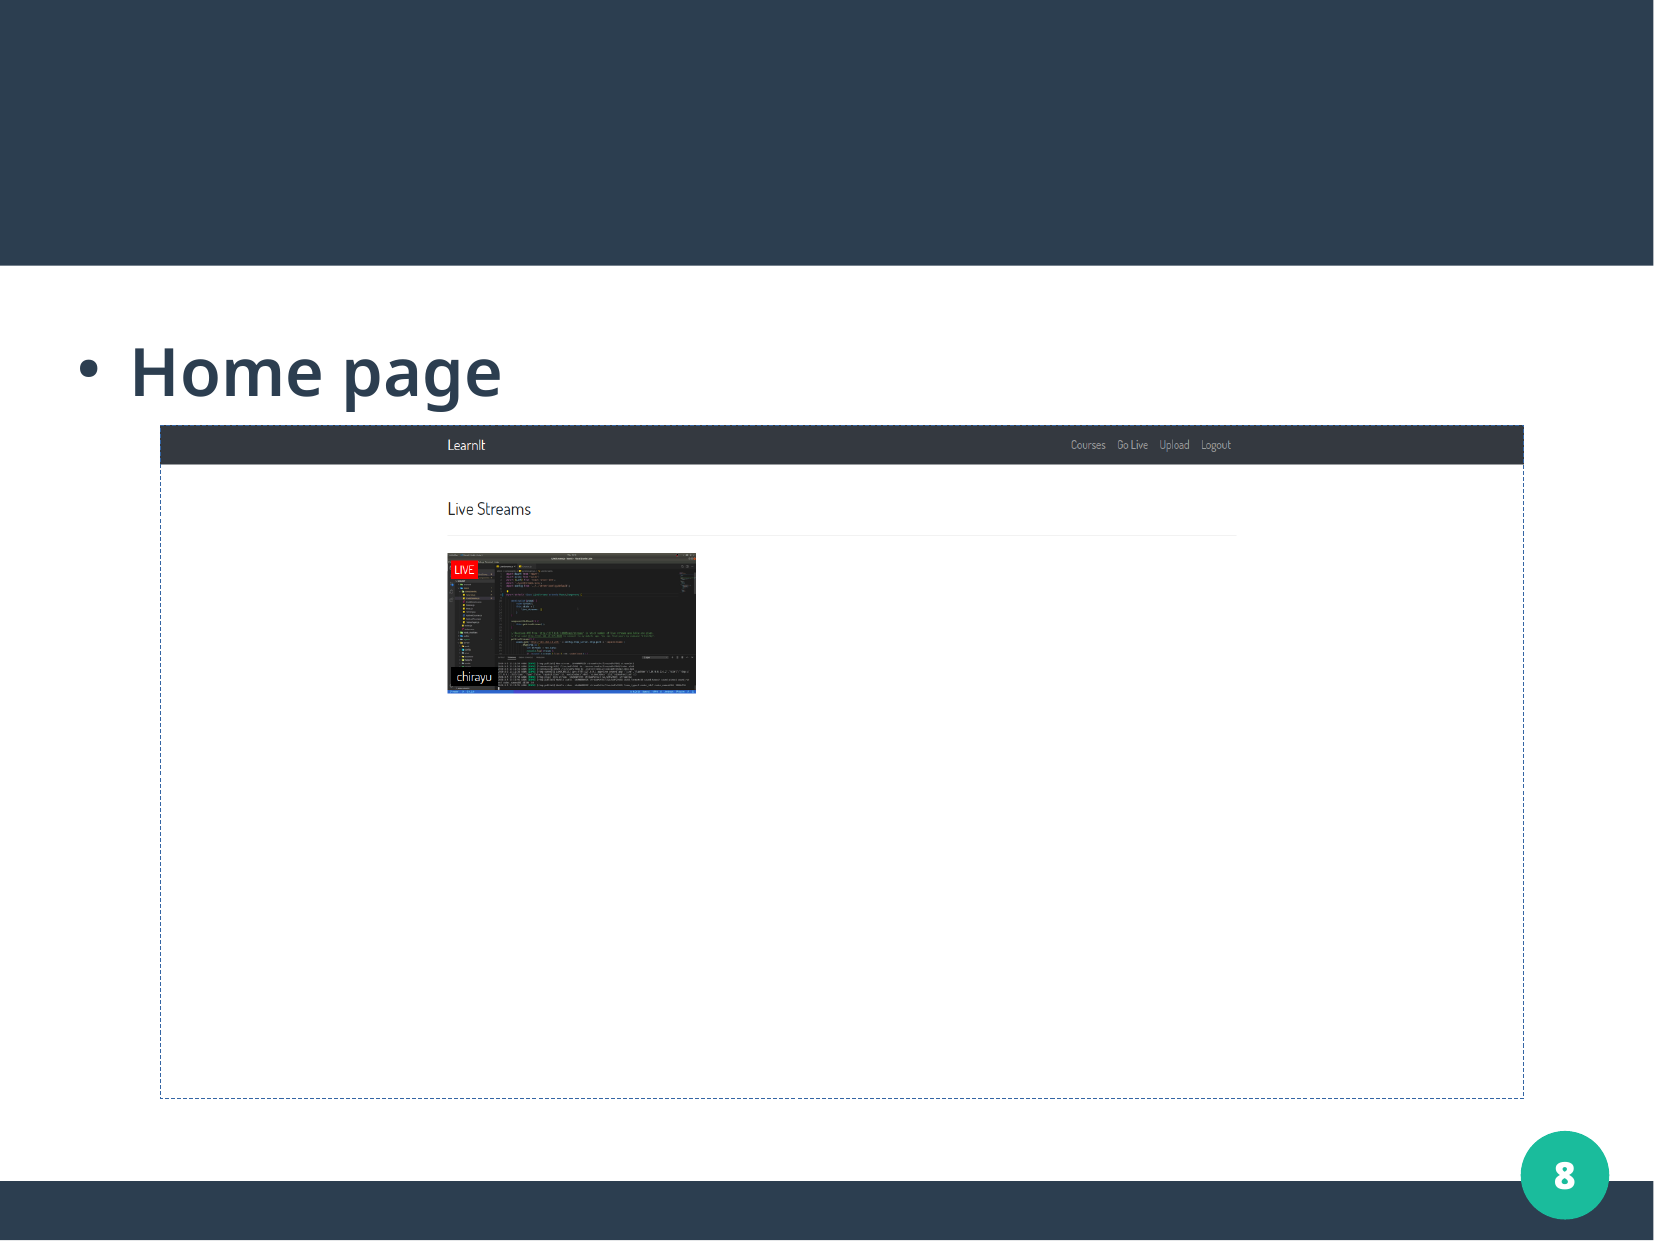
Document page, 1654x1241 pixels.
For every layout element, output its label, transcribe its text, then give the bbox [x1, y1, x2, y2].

list Home page [59, 324, 1595, 1152]
picture [160, 425, 1524, 1099]
